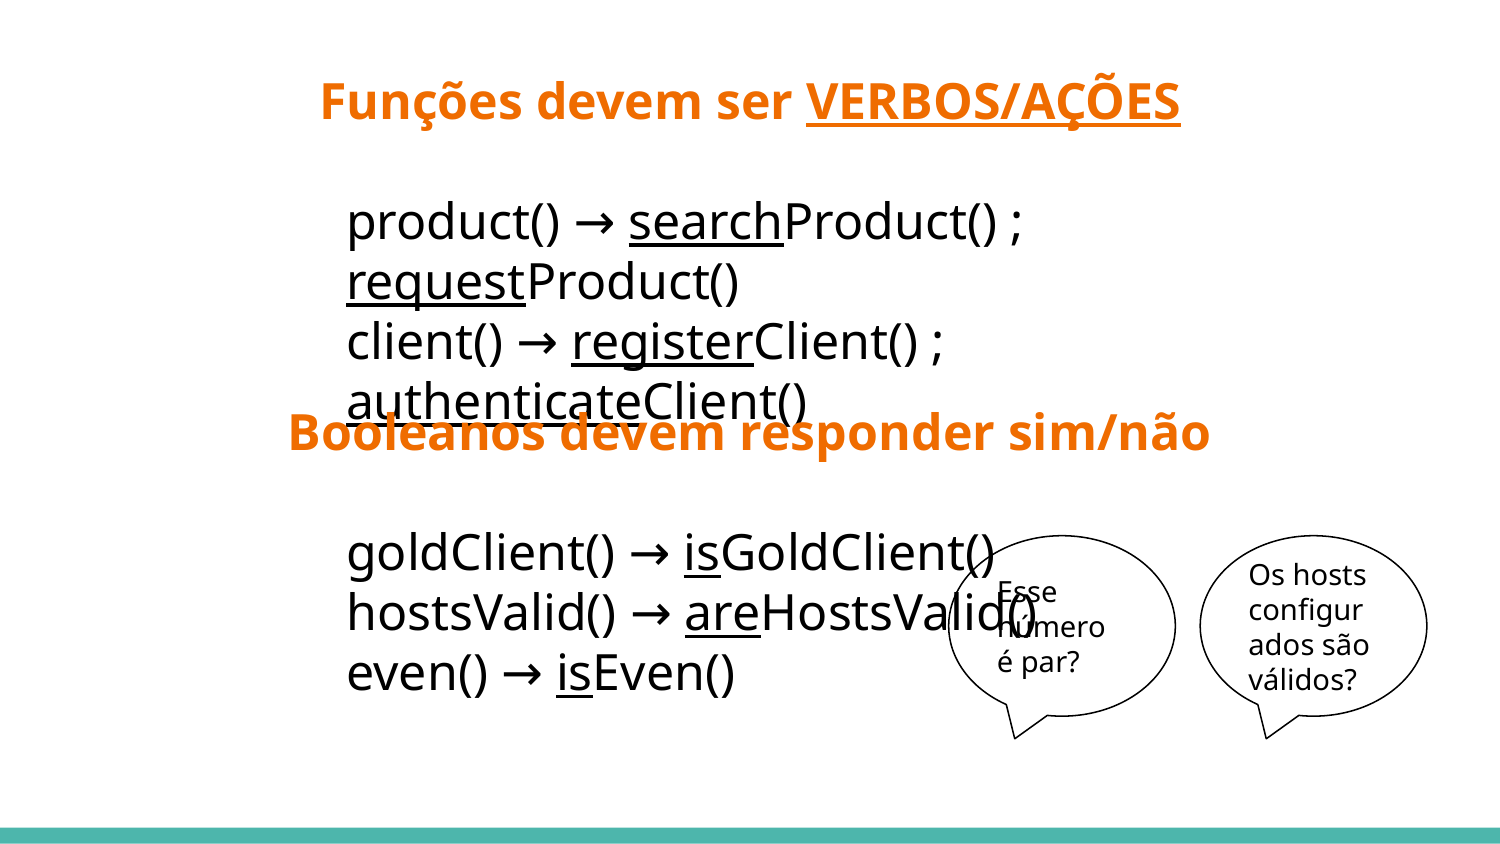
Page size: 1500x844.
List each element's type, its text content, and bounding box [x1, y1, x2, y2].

text_box Esse número é par? [948, 535, 1176, 739]
text_box Os hosts configurados são válidos? [1200, 535, 1427, 739]
text_box Booleanos devem responder sim/não goldClient() → isGoldClient() hostsValid() → areHostsValid() even() → isEven() [255, 385, 1245, 732]
text_box Funções devem ser VERBOS/AÇÕES product() → searchProduct() ; requestProduct() client() → registerClient() ; authenticateClient() [255, 54, 1245, 305]
